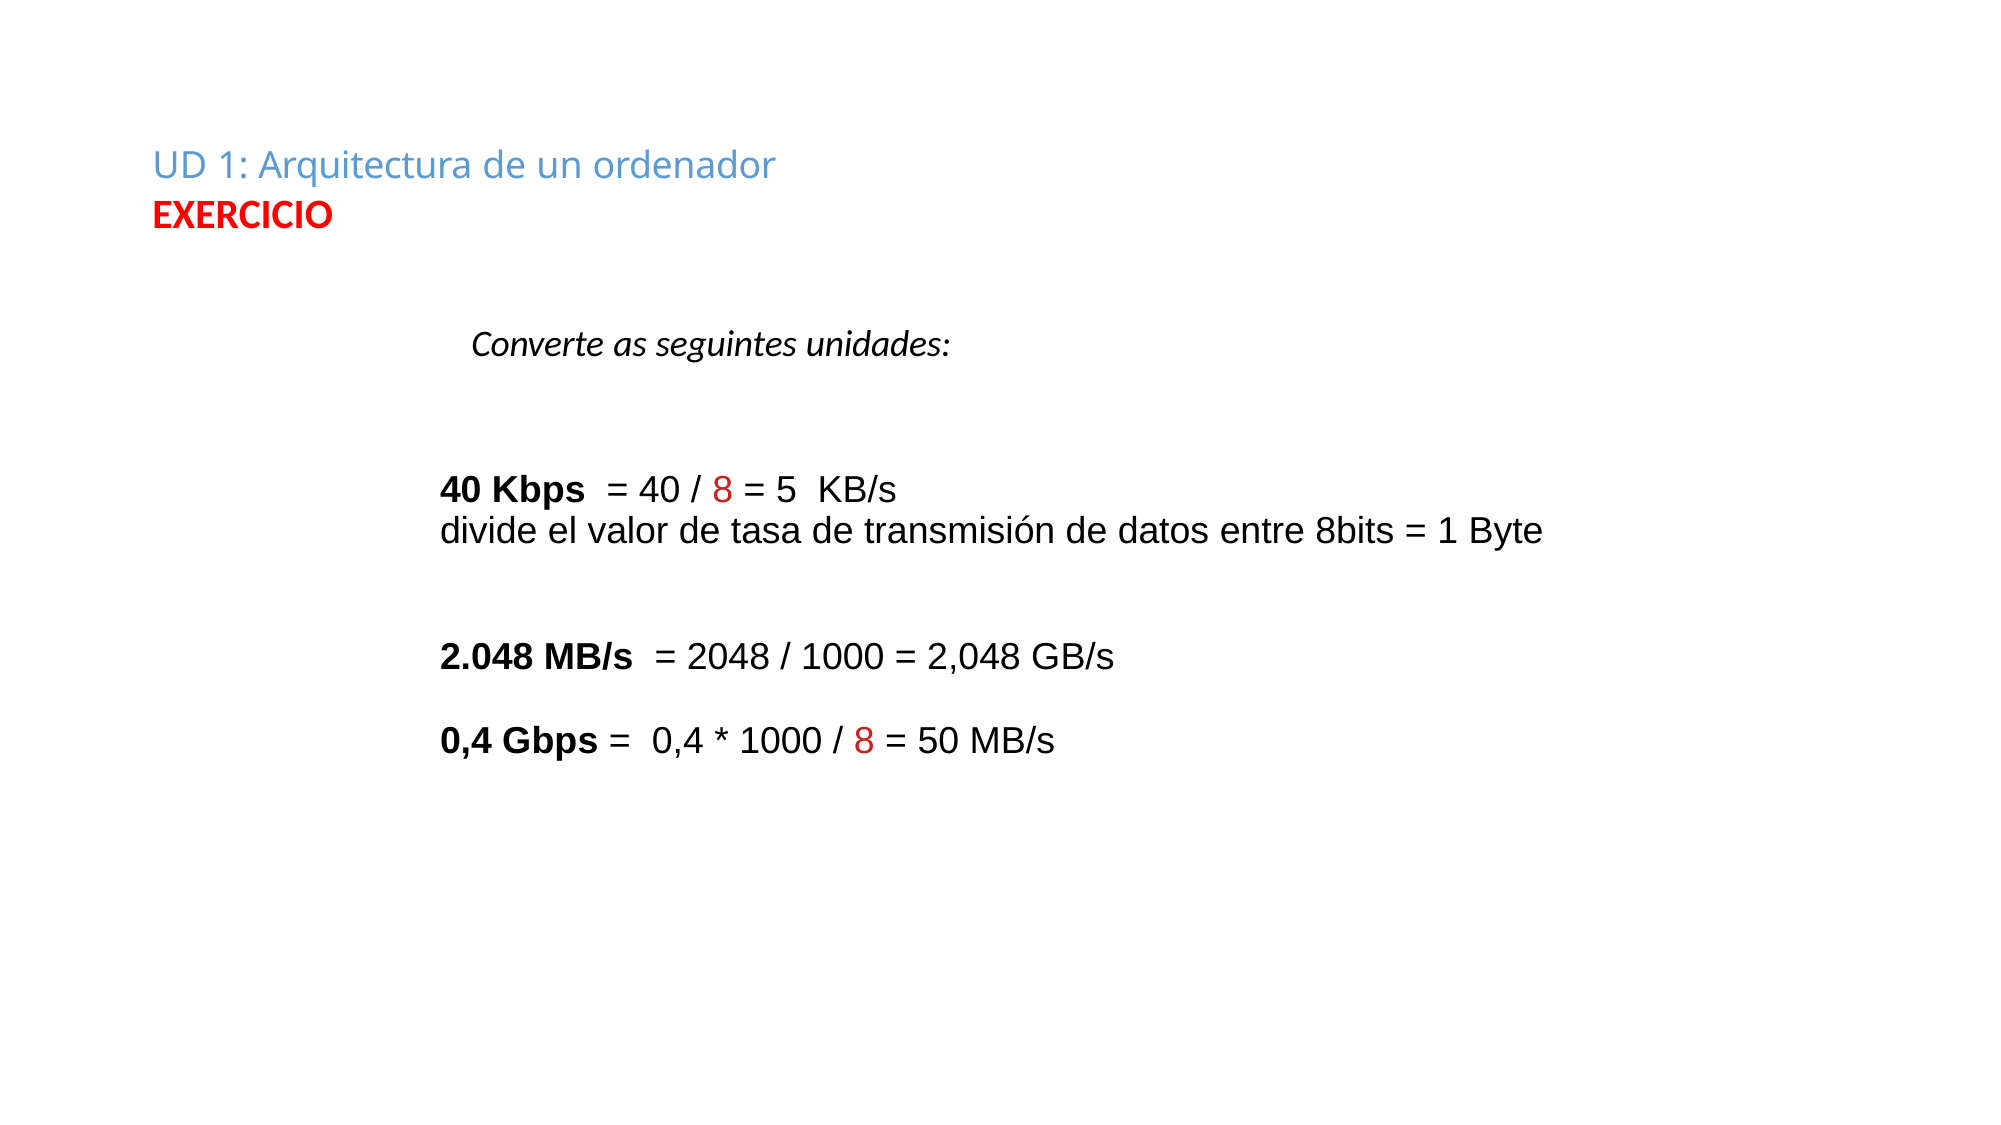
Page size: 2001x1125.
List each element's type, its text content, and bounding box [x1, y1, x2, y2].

text_box 40 Kbps = 40 / 8 = 5 KB/s divide el valor de tasa de transmisión de datos entre 8bits = 1 Byte 2.048 MB/s = 2048 / 1000 = 2,048 GB/s 0,4 Gbps = 0,4 * 1000 / 8 = 50 MB/s [425, 460, 1808, 770]
text_box Converte as seguintes unidades: [469, 317, 1311, 454]
title UD 1: Arquitectura de un ordenador EXERCICIO [150, 130, 1430, 330]
